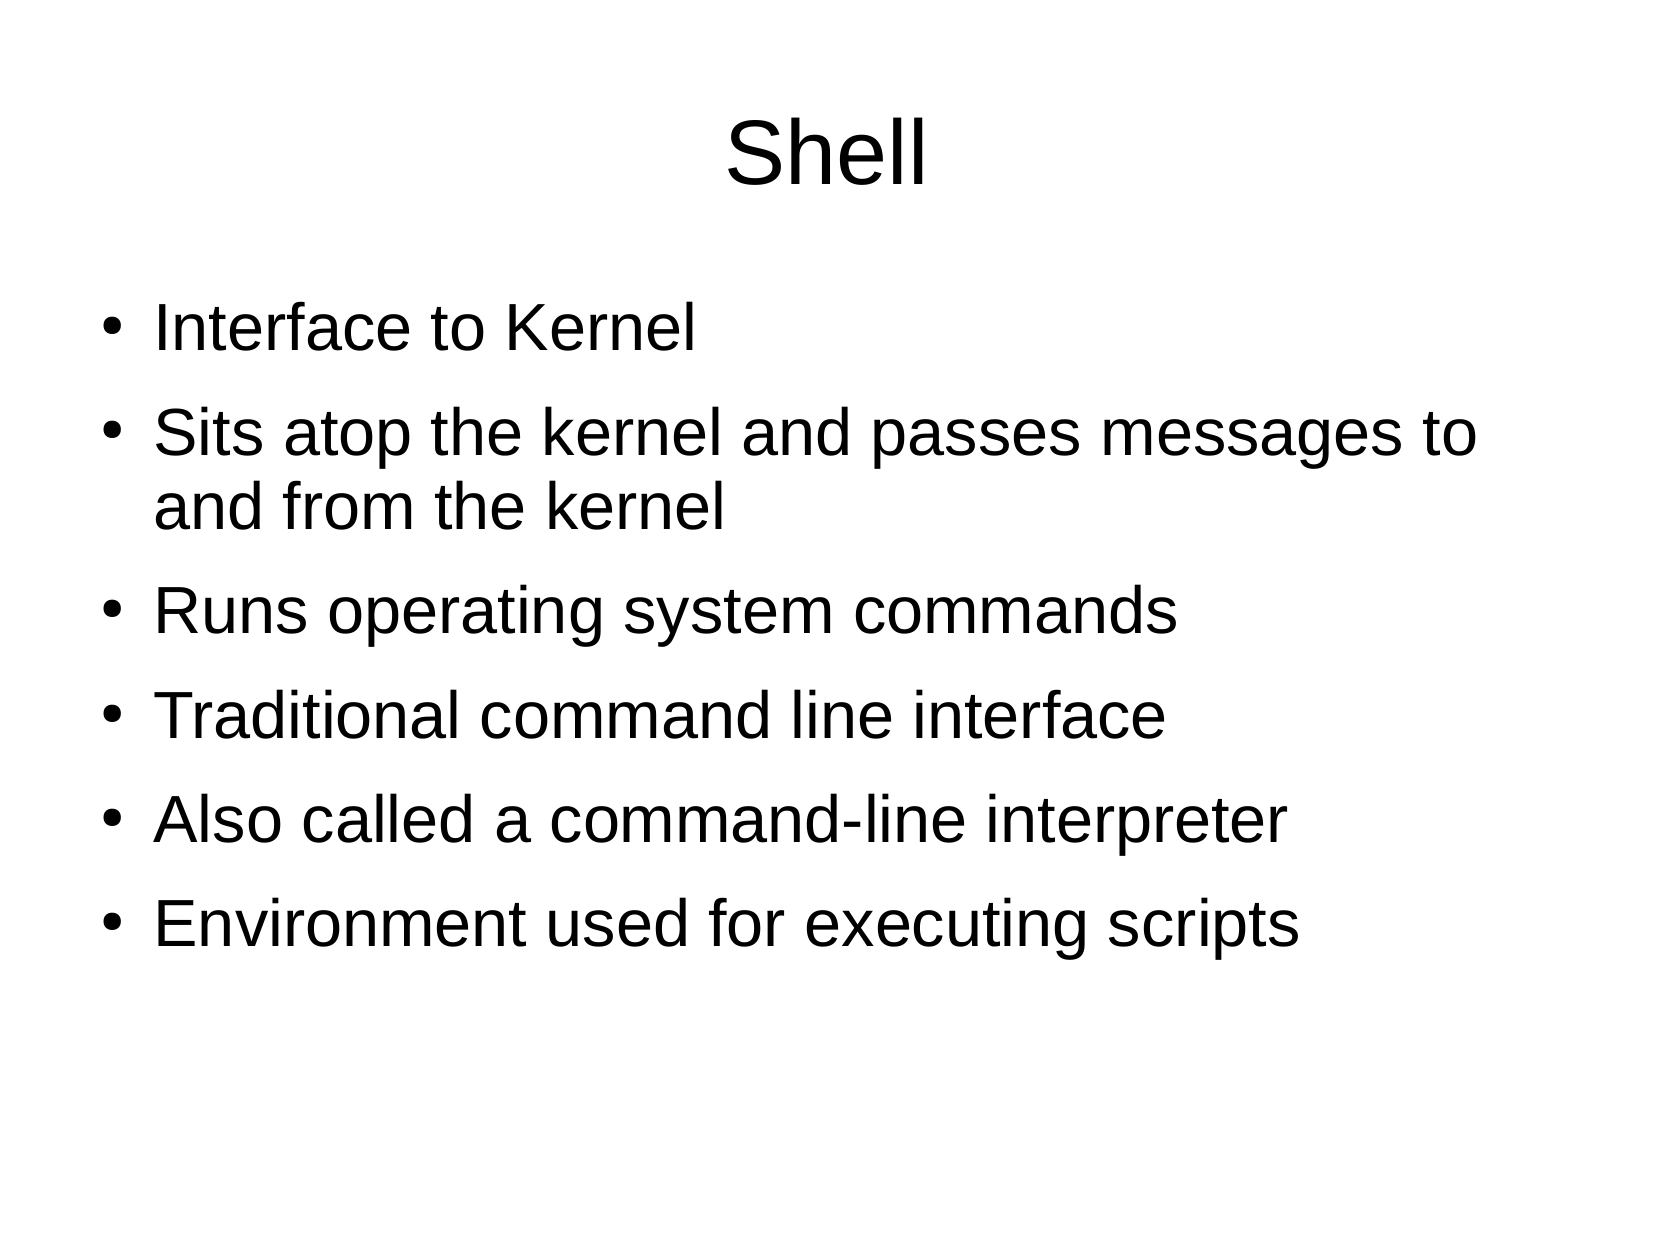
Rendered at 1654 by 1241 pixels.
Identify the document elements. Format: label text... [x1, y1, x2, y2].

title Shell [82, 49, 1571, 257]
list Interface to Kernel Sits atop the kernel and passes messages to and from the kernel Runs operating system commands Traditional command line interface Also called a command-line interpreter Environment used for executing scripts [82, 290, 1571, 1010]
